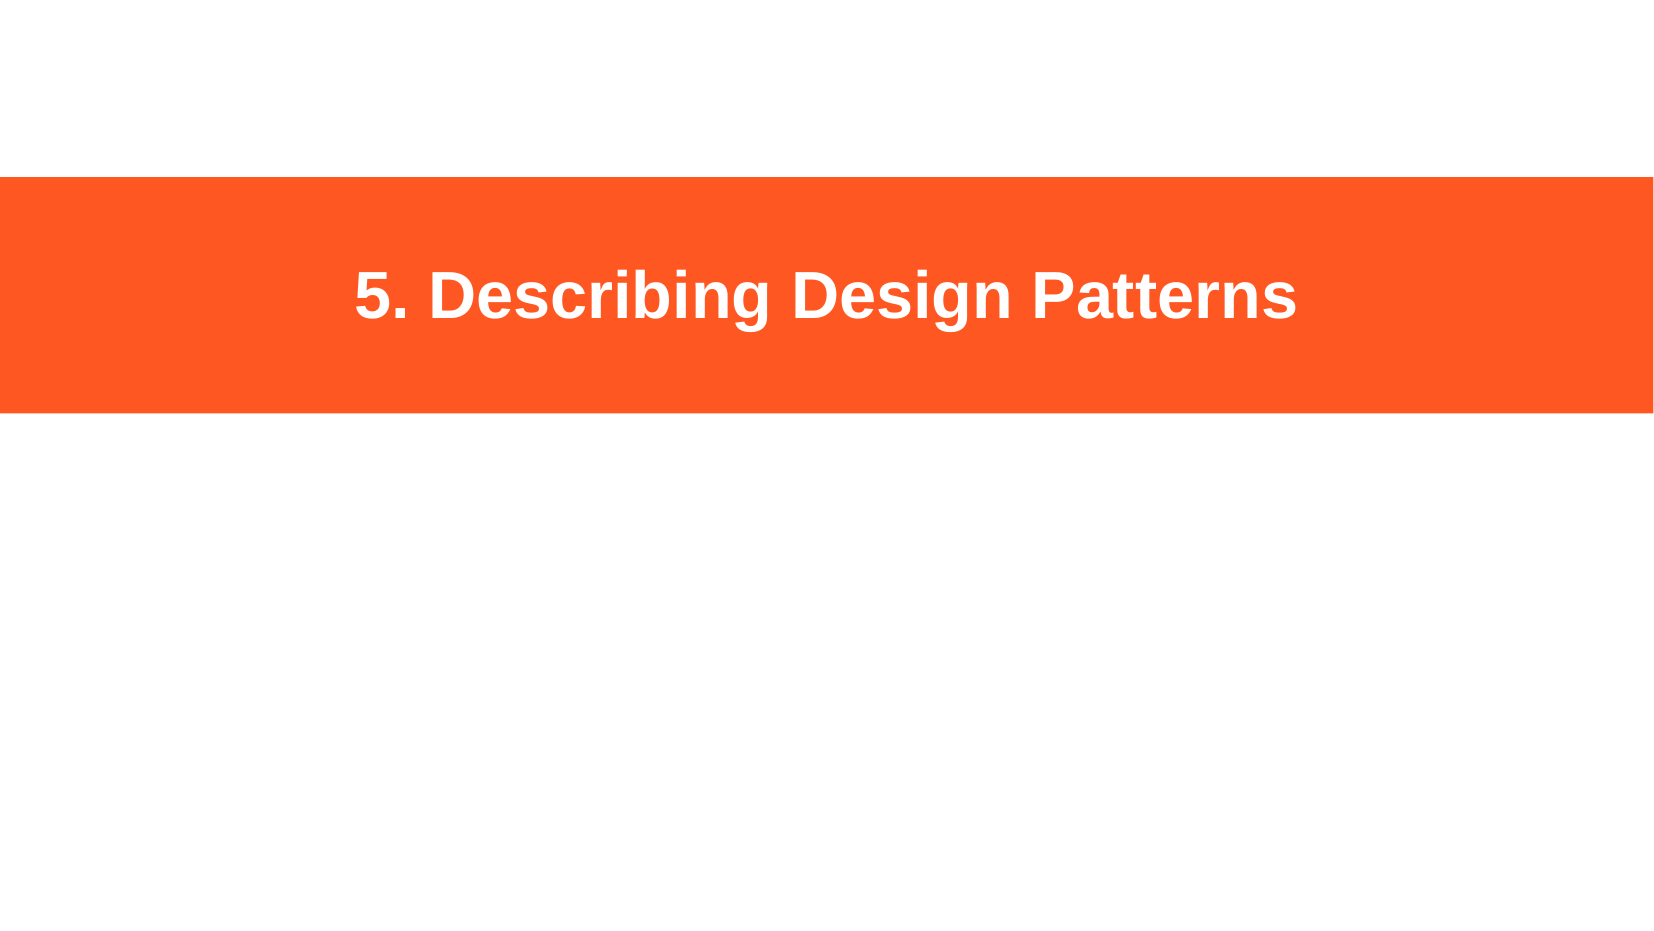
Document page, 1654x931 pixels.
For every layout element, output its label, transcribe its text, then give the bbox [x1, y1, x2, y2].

title 5. Describing Design Patterns [0, 177, 1654, 414]
